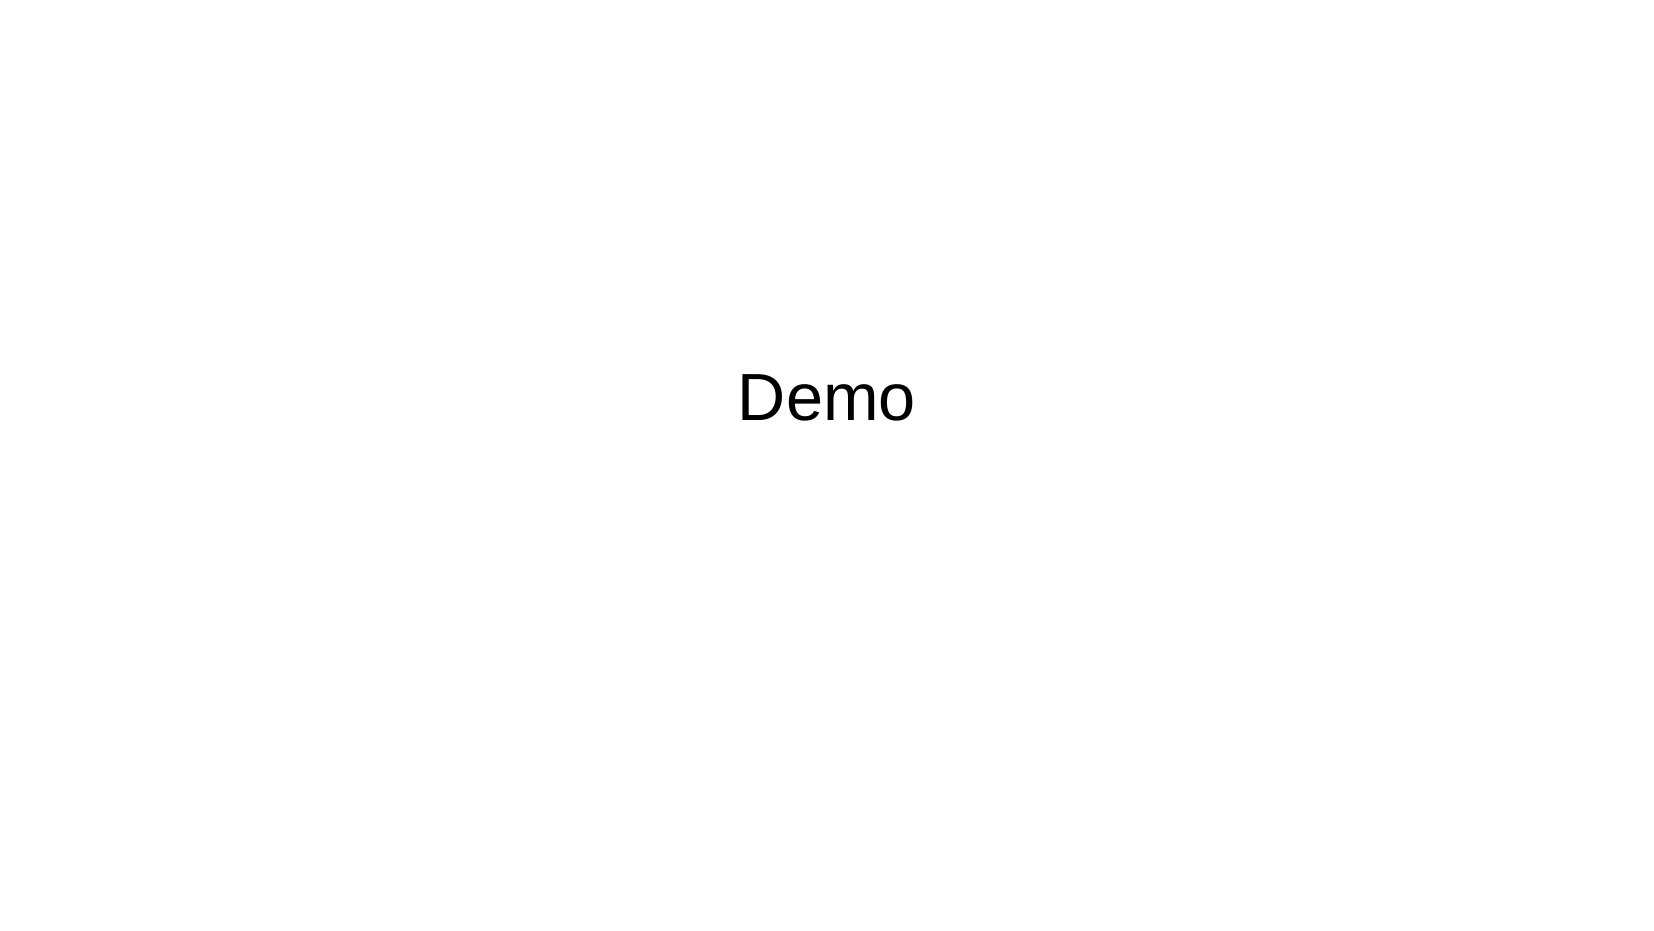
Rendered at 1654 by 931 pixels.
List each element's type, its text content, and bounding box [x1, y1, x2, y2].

subtitle Demo [82, 37, 1571, 757]
